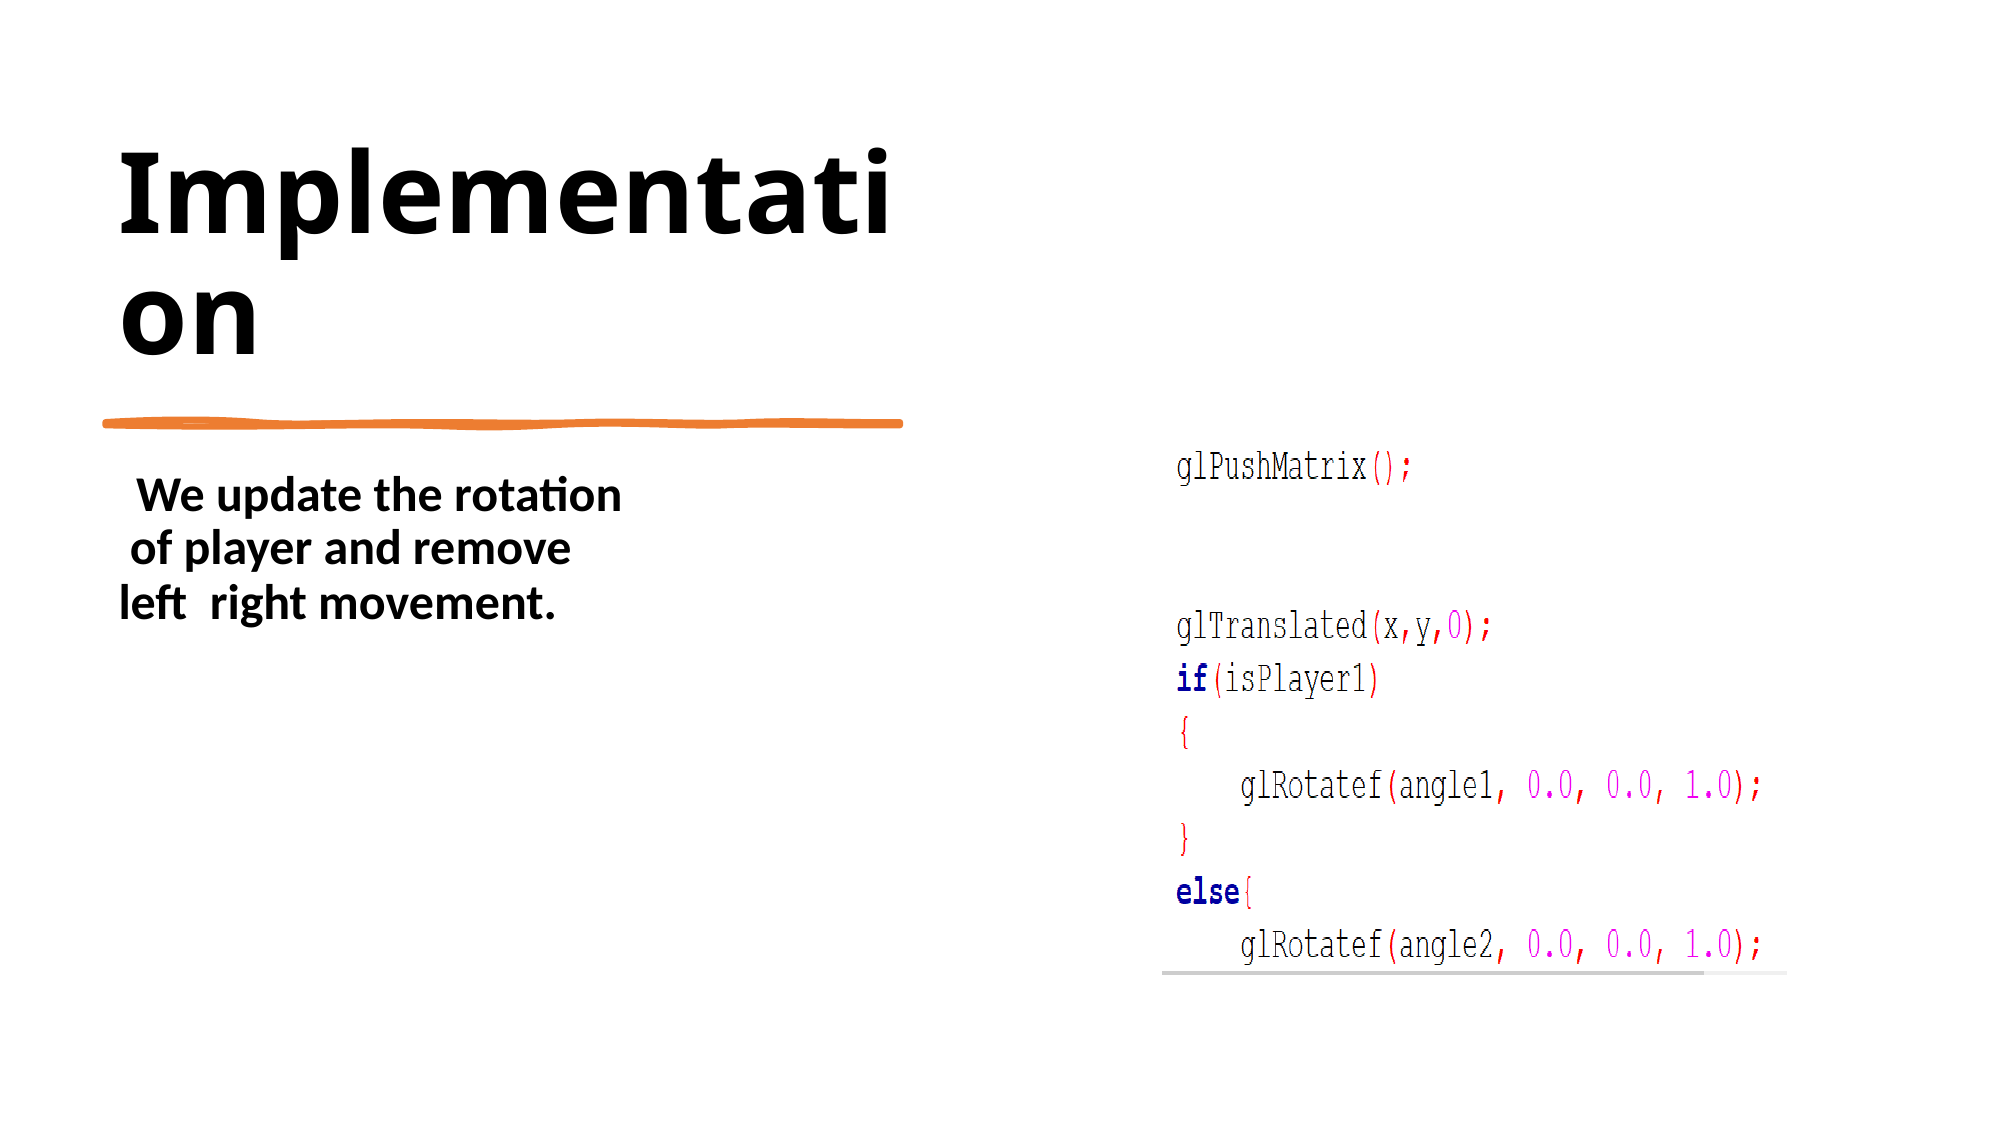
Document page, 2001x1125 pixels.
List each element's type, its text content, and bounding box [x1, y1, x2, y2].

picture [1162, 451, 1787, 976]
title Implementation [103, 104, 938, 387]
text_box We update the rotation of player and remove left right movement. [103, 460, 666, 1020]
text_box [105, 420, 901, 427]
